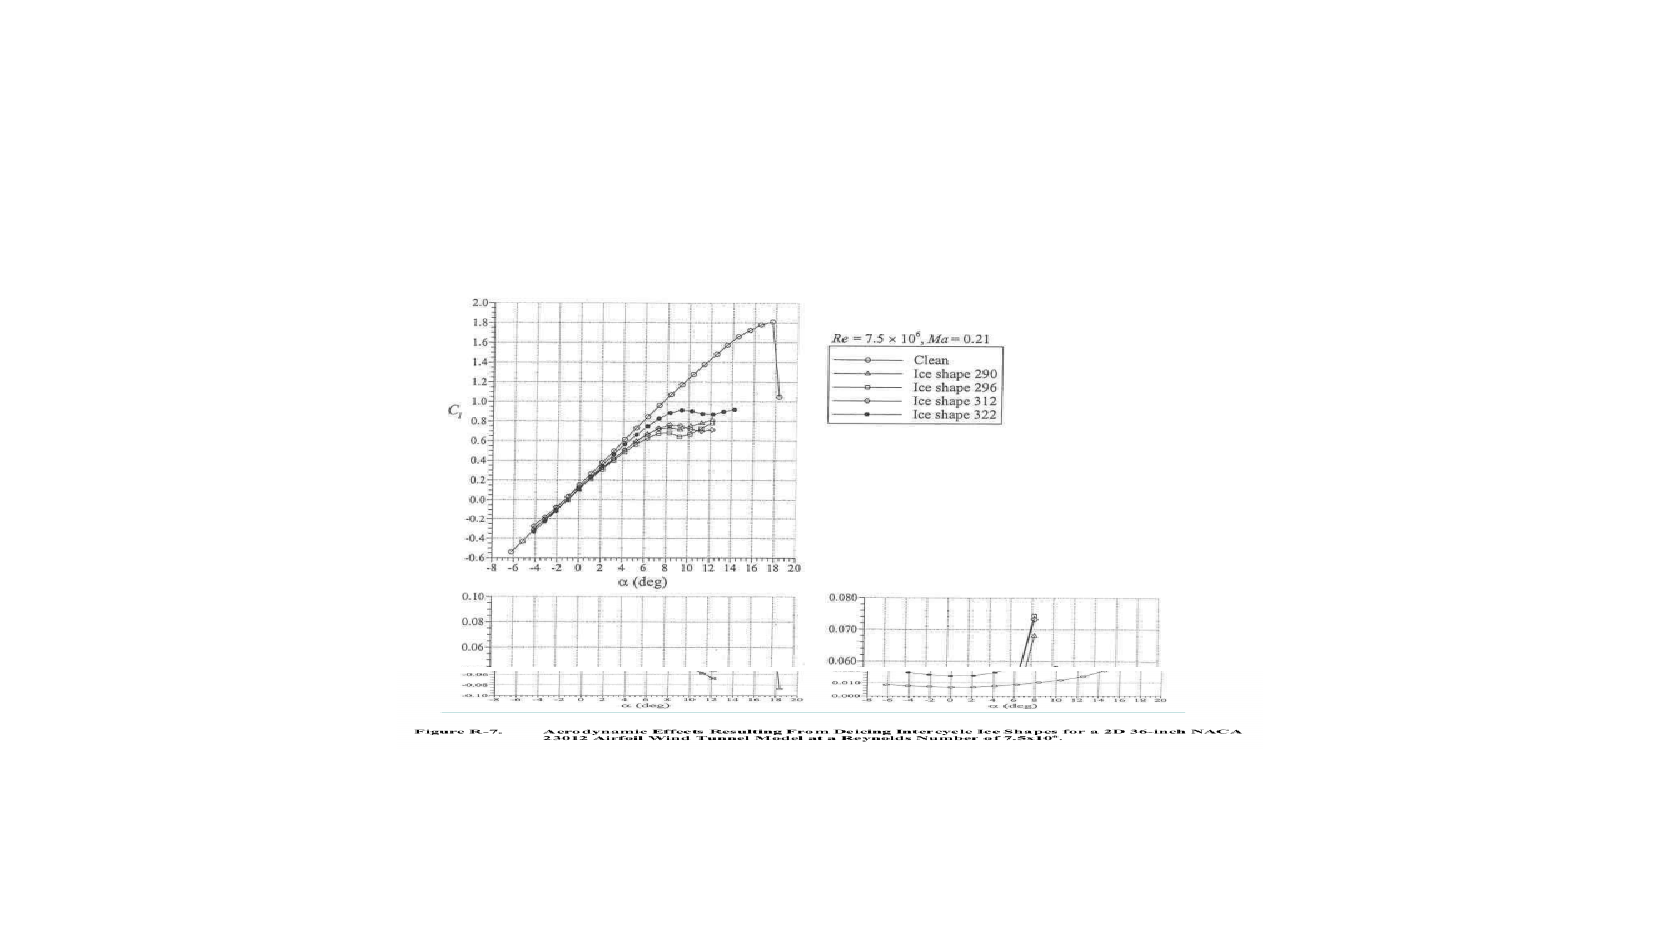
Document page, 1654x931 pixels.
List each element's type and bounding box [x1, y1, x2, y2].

picture [397, 671, 1263, 749]
picture [391, 285, 1257, 667]
